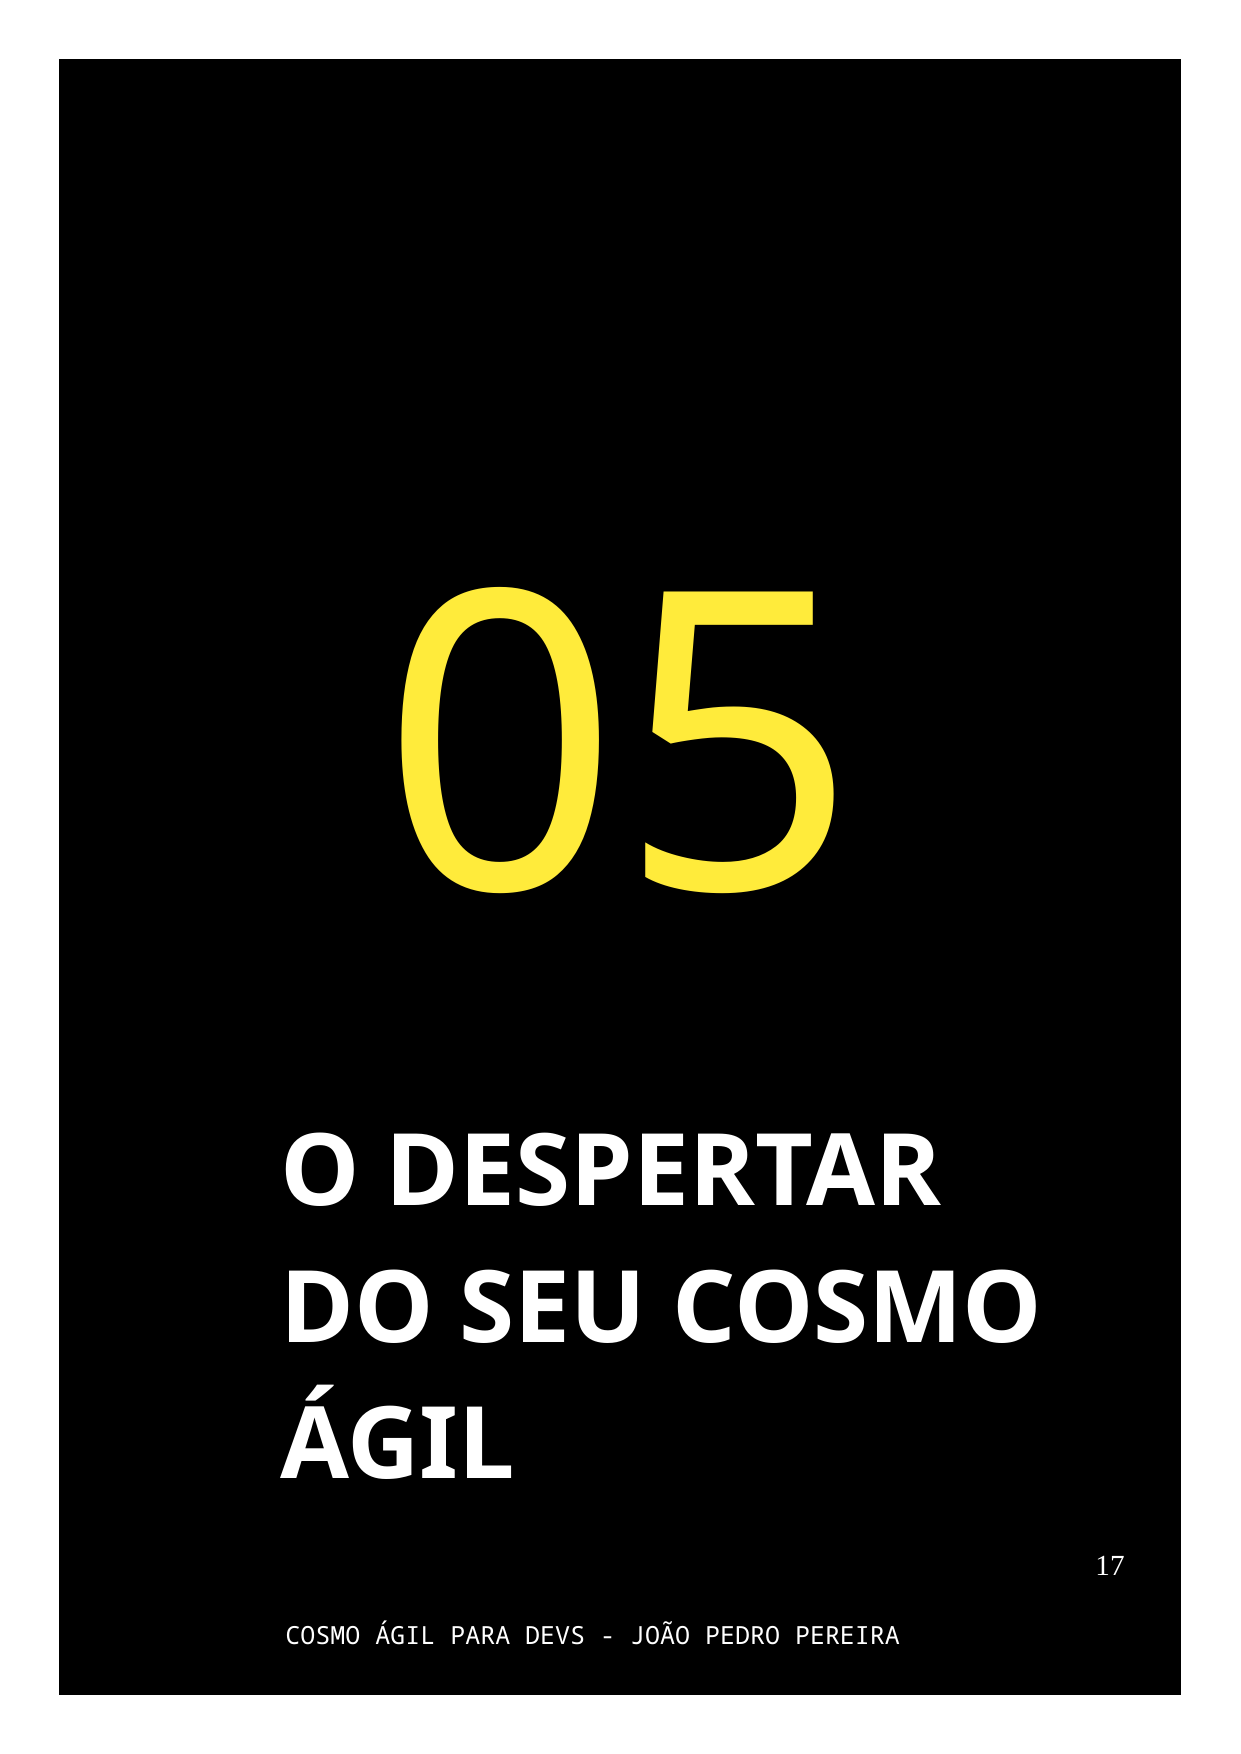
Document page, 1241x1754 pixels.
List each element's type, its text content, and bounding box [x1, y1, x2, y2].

text_box 05 [366, 436, 945, 1091]
text_box O Despertar do Seu Cosmo Ágil [265, 1091, 1093, 1475]
text_box COSMO ÁGIL PARA DEVS - JOÃO PEDRO PEREIRA [270, 1610, 916, 1654]
